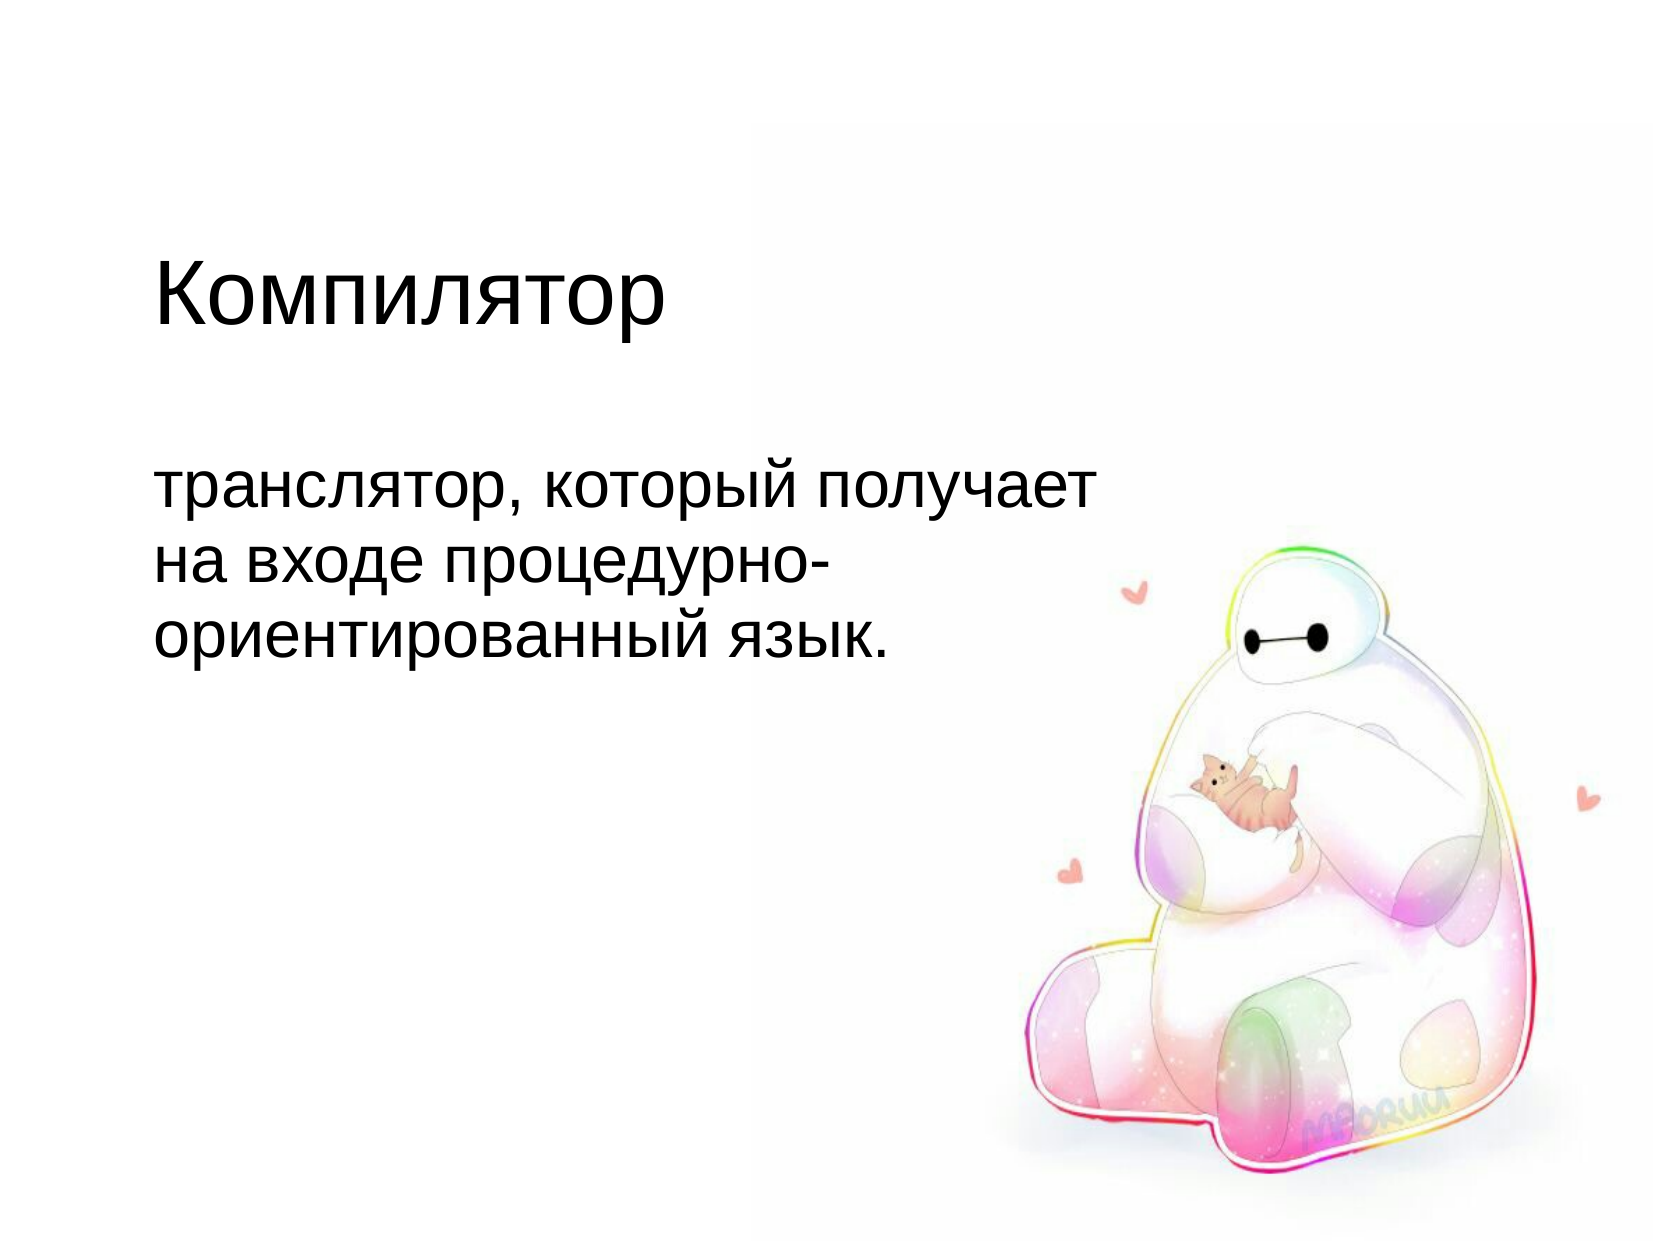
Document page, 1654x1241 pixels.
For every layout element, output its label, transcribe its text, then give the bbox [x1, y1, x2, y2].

picture [751, 123, 1654, 1241]
title Компилятор [153, 188, 1371, 397]
subtitle транслятор, который получает на входе процедурно-ориентированный язык. [153, 409, 1158, 709]
